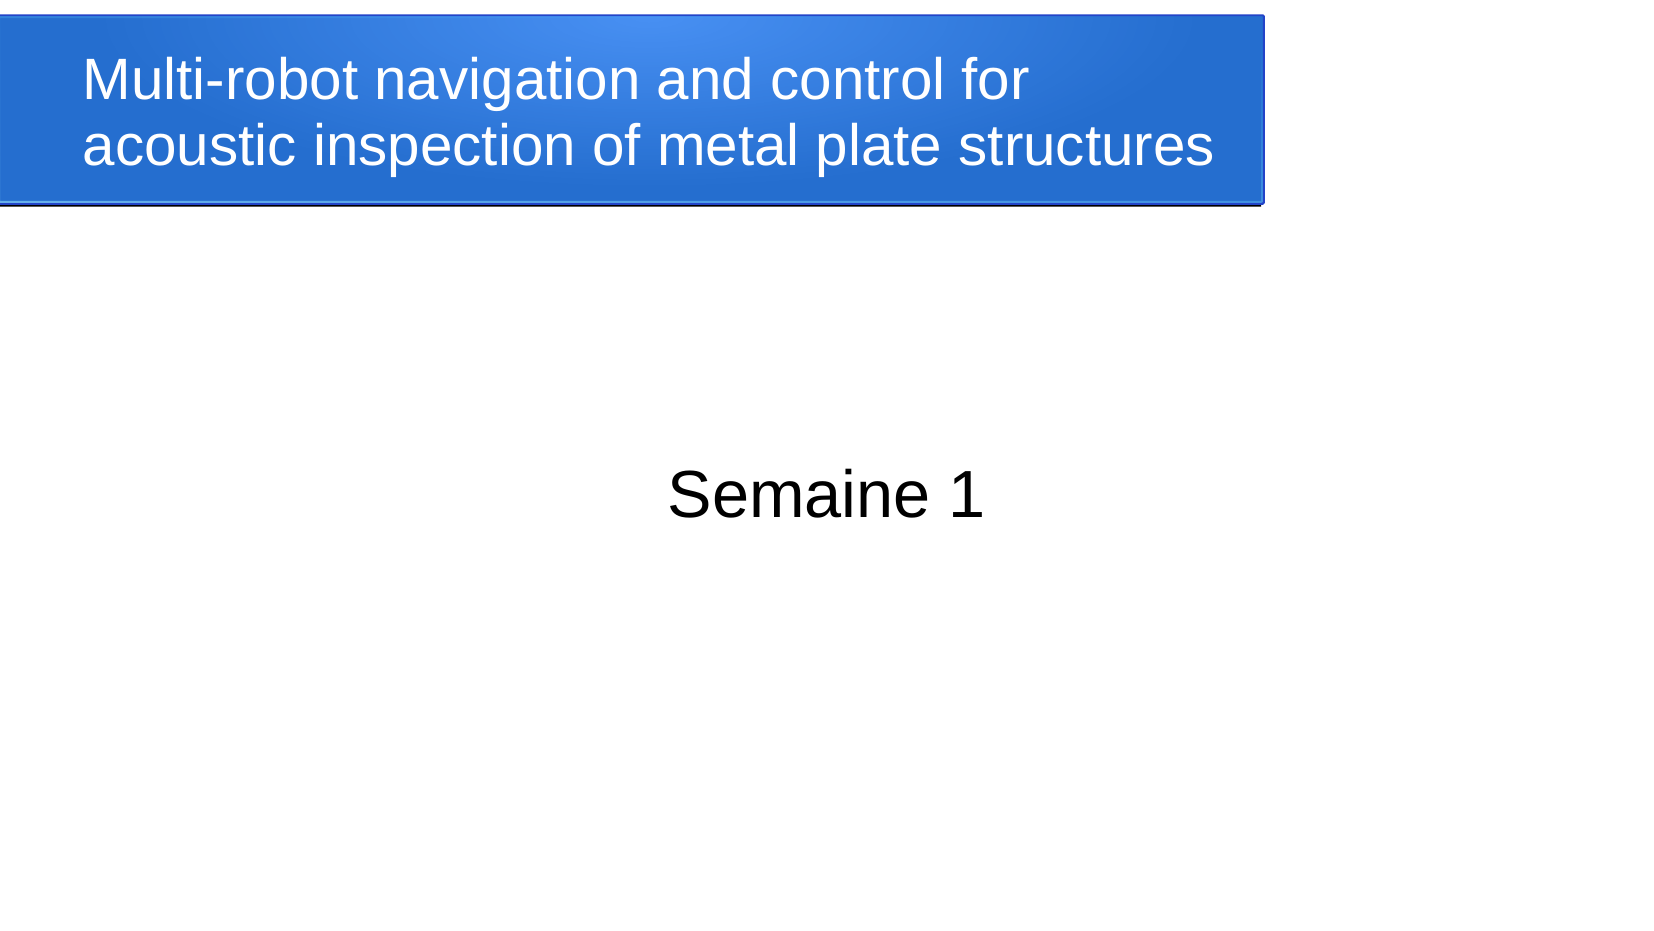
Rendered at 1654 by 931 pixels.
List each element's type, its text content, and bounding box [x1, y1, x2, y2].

title Multi-robot navigation and control for acoustic inspection of metal plate structures [82, 35, 1235, 189]
subtitle Semaine 1 [82, 224, 1571, 764]
